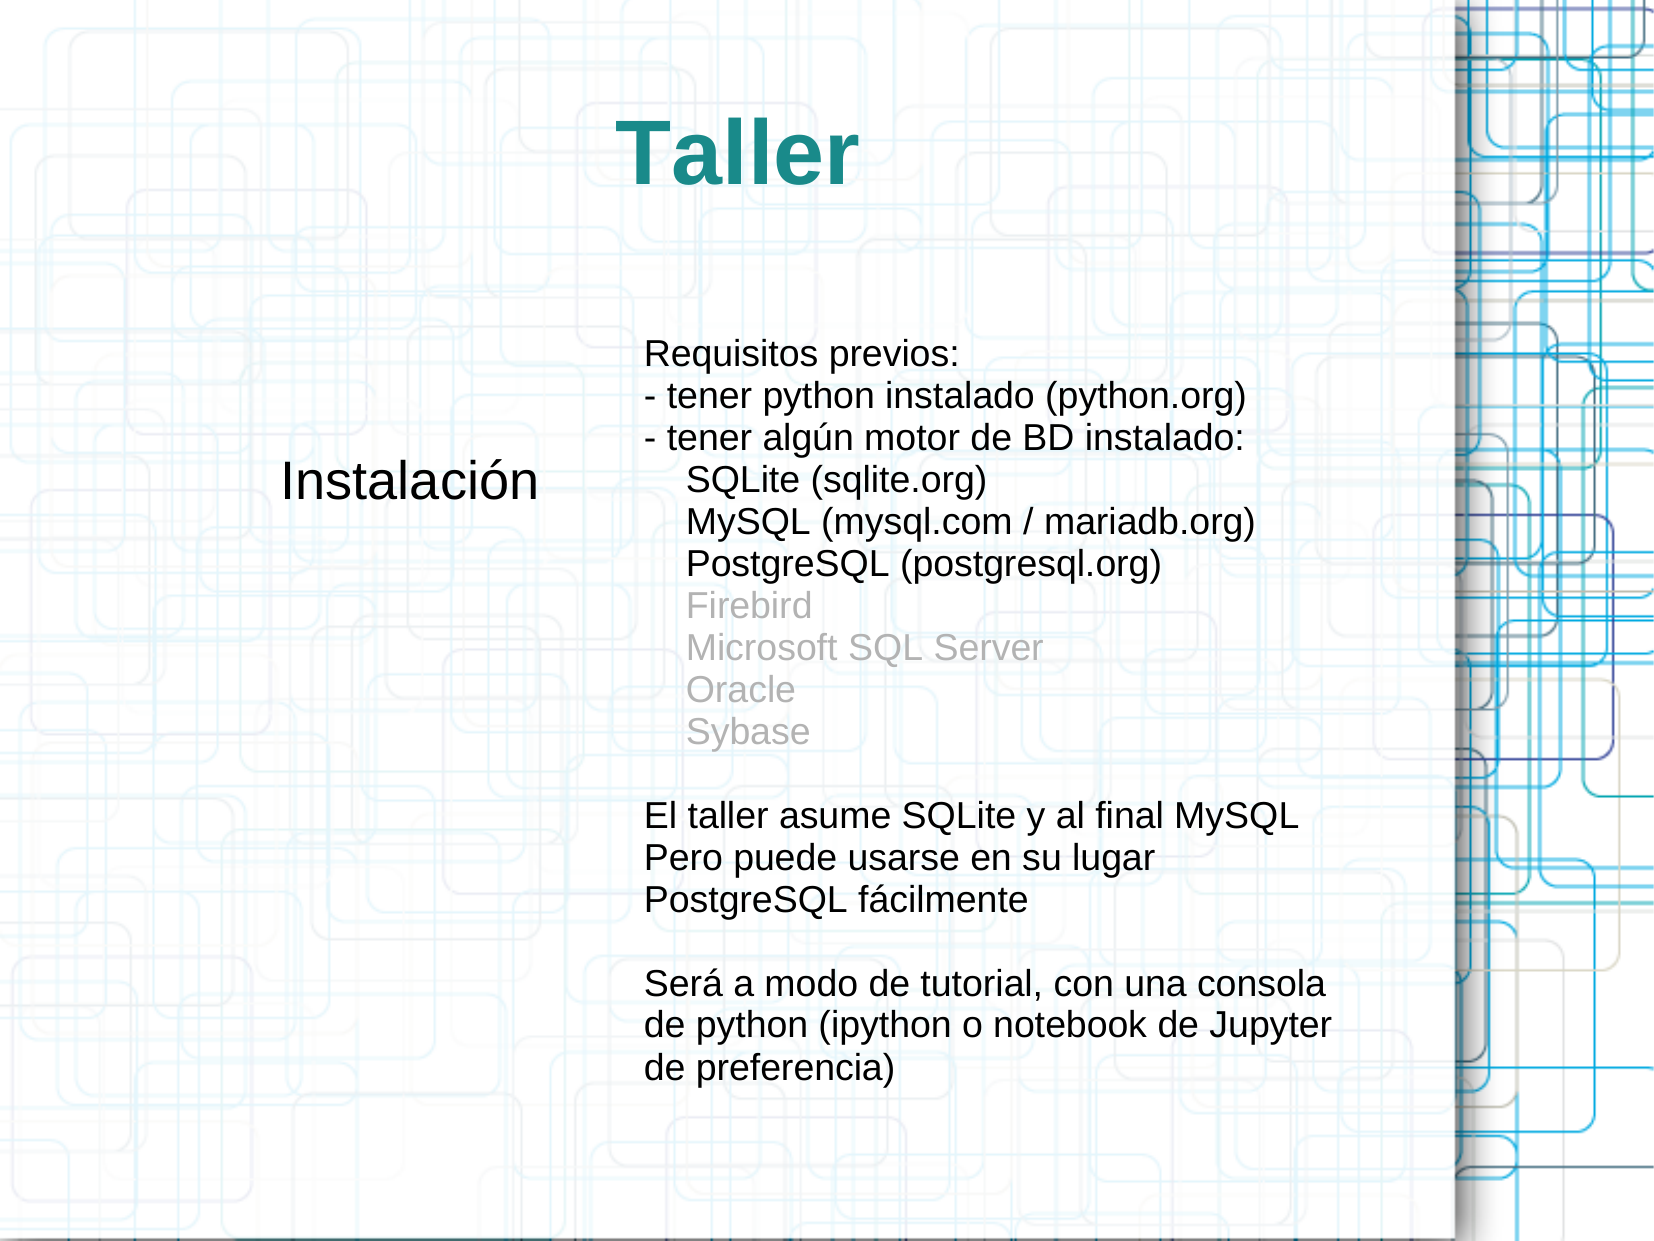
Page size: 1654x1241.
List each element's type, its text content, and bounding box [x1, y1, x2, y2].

text_box Requisitos previos: - tener python instalado (python.org) - tener algún motor de BD instalado: SQLite (sqlite.org) MySQL (mysql.com / mariadb.org) PostgreSQL (postgresql.org) Firebird Microsoft SQL Server Oracle Sybase El taller asume SQLite y al final MySQL Pero puede usarse en su lugar PostgreSQL fácilmente Será a modo de tutorial, con una consola de python (ipython o notebook de Jupyter de preferencia) [629, 324, 1446, 1124]
picture [0, 0, 1654, 1241]
title Taller [59, 49, 1418, 257]
text_box Instalación [265, 442, 590, 521]
